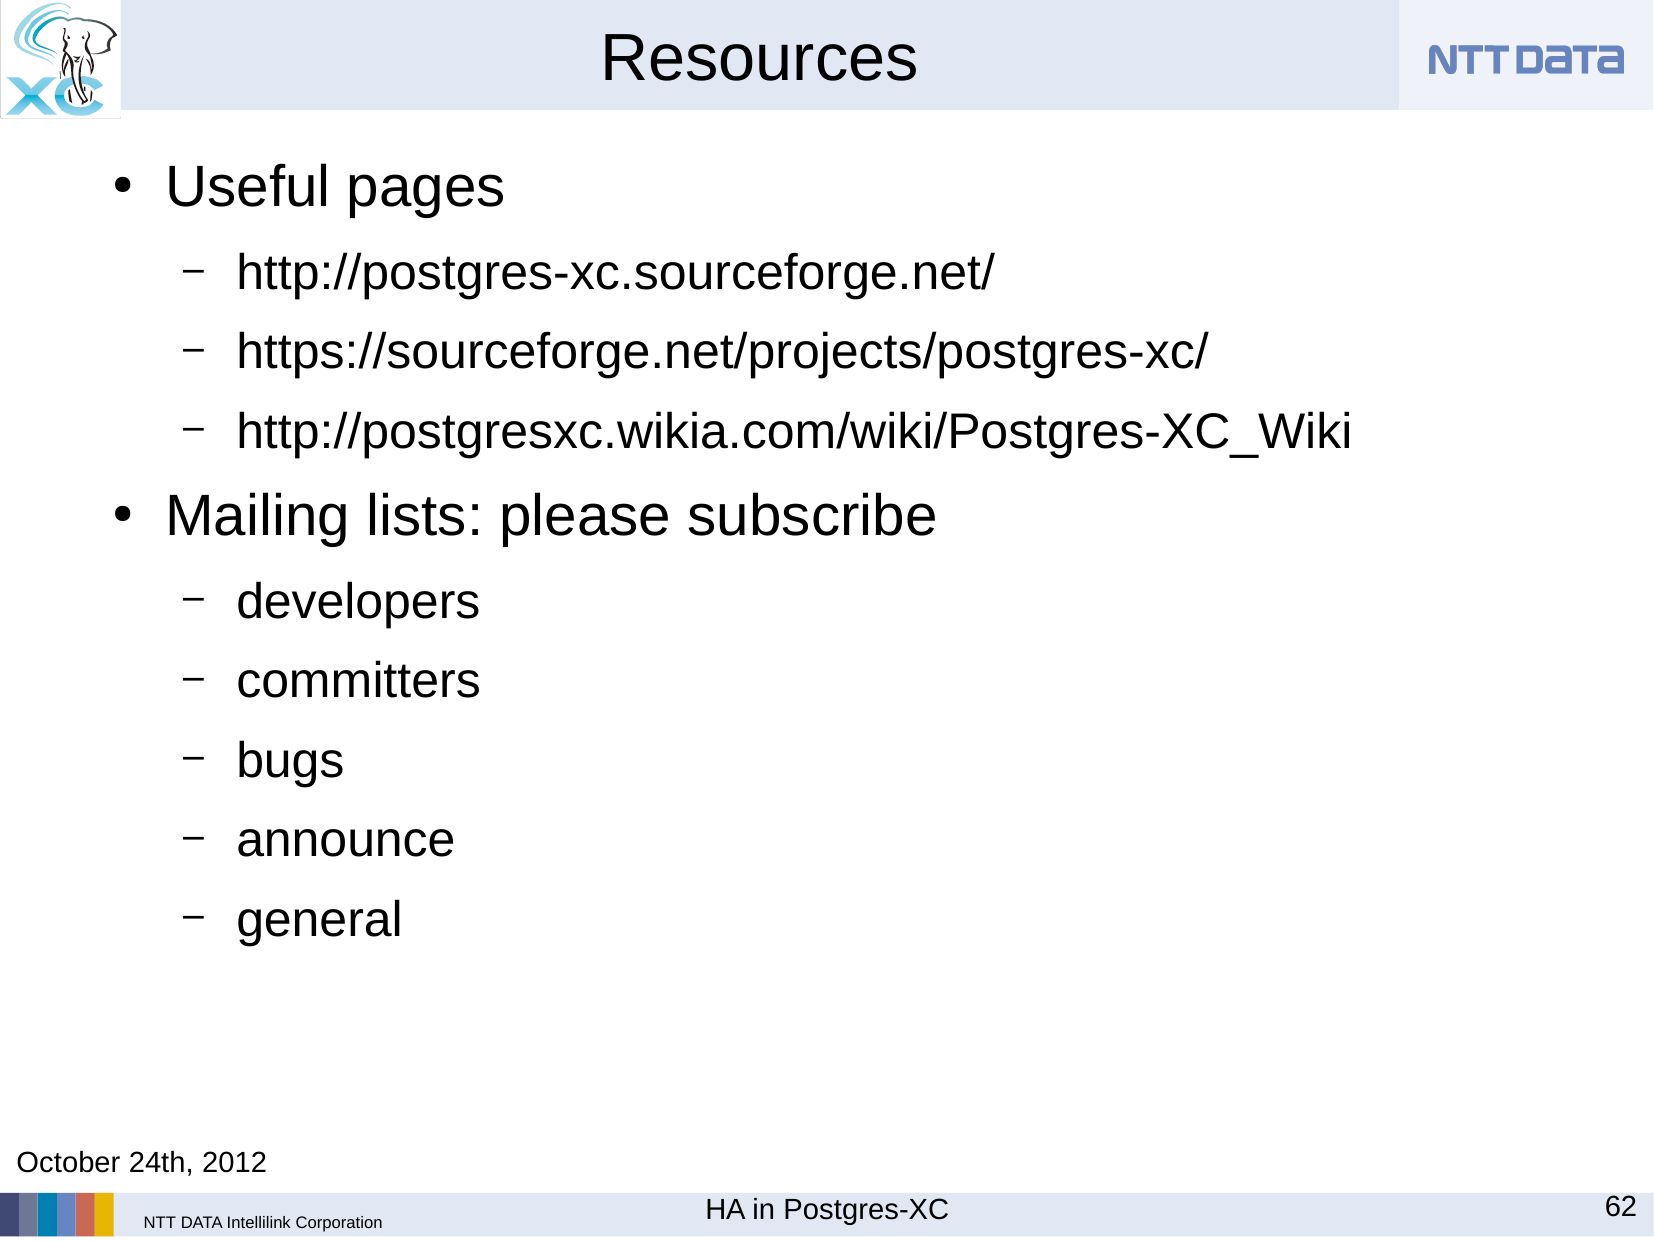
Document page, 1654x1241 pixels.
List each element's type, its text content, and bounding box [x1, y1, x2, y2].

picture [1429, 45, 1624, 74]
picture [0, 0, 121, 119]
title Resources [120, 3, 1399, 110]
list Useful pages http://postgres-xc.sourceforge.net/ https://sourceforge.net/projects/postgres-xc/ http://postgresxc.wikia.com/wiki/Postgres-XC_Wiki Mailing lists: please subscribe developers committers bugs announce general [94, 153, 1583, 1123]
